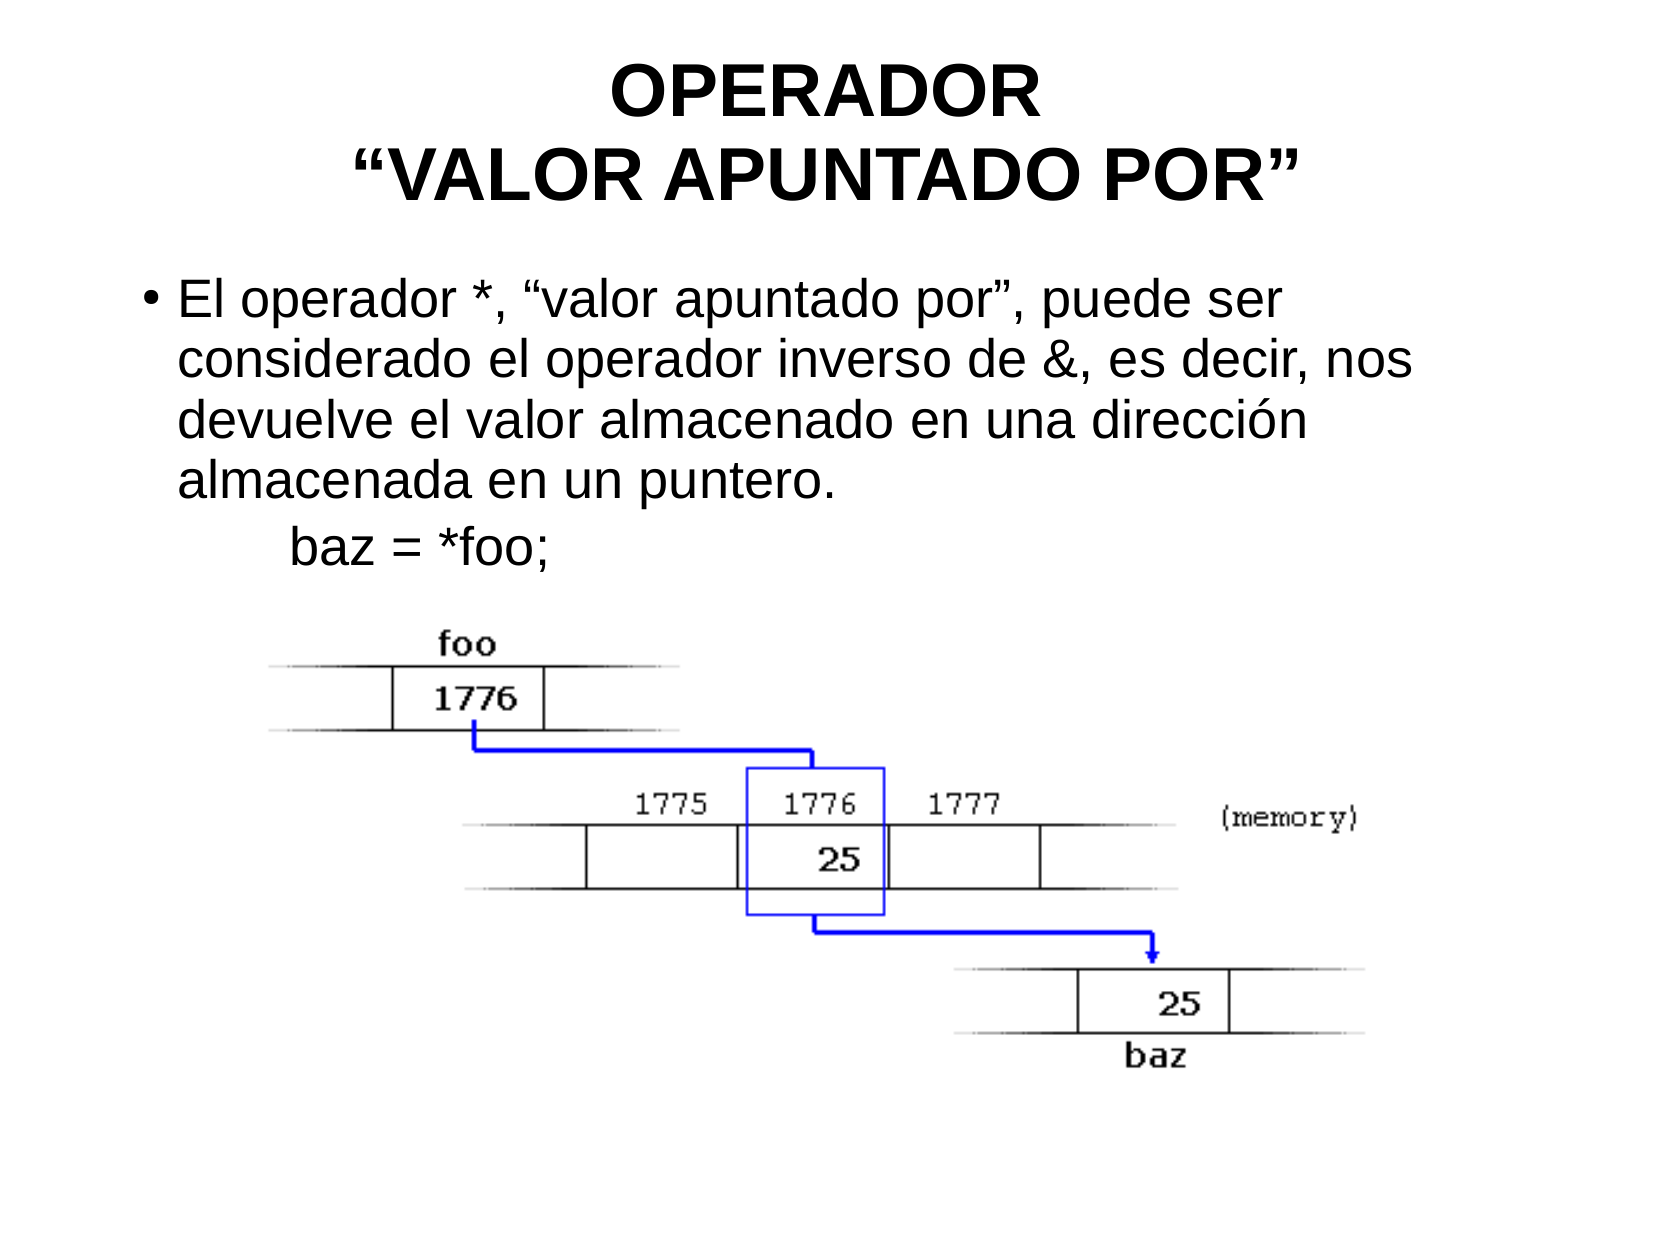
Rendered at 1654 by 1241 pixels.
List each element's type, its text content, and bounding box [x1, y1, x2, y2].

title OPERADOR “VALOR APUNTADO POR” [82, 29, 1571, 237]
text_box El operador *, “valor apuntado por”, puede ser considerado el operador inverso de &, es decir, nos devuelve el valor almacenado en una dirección almacenada en un puntero. baz = *foo; [141, 268, 1560, 1158]
picture [255, 621, 1387, 1087]
